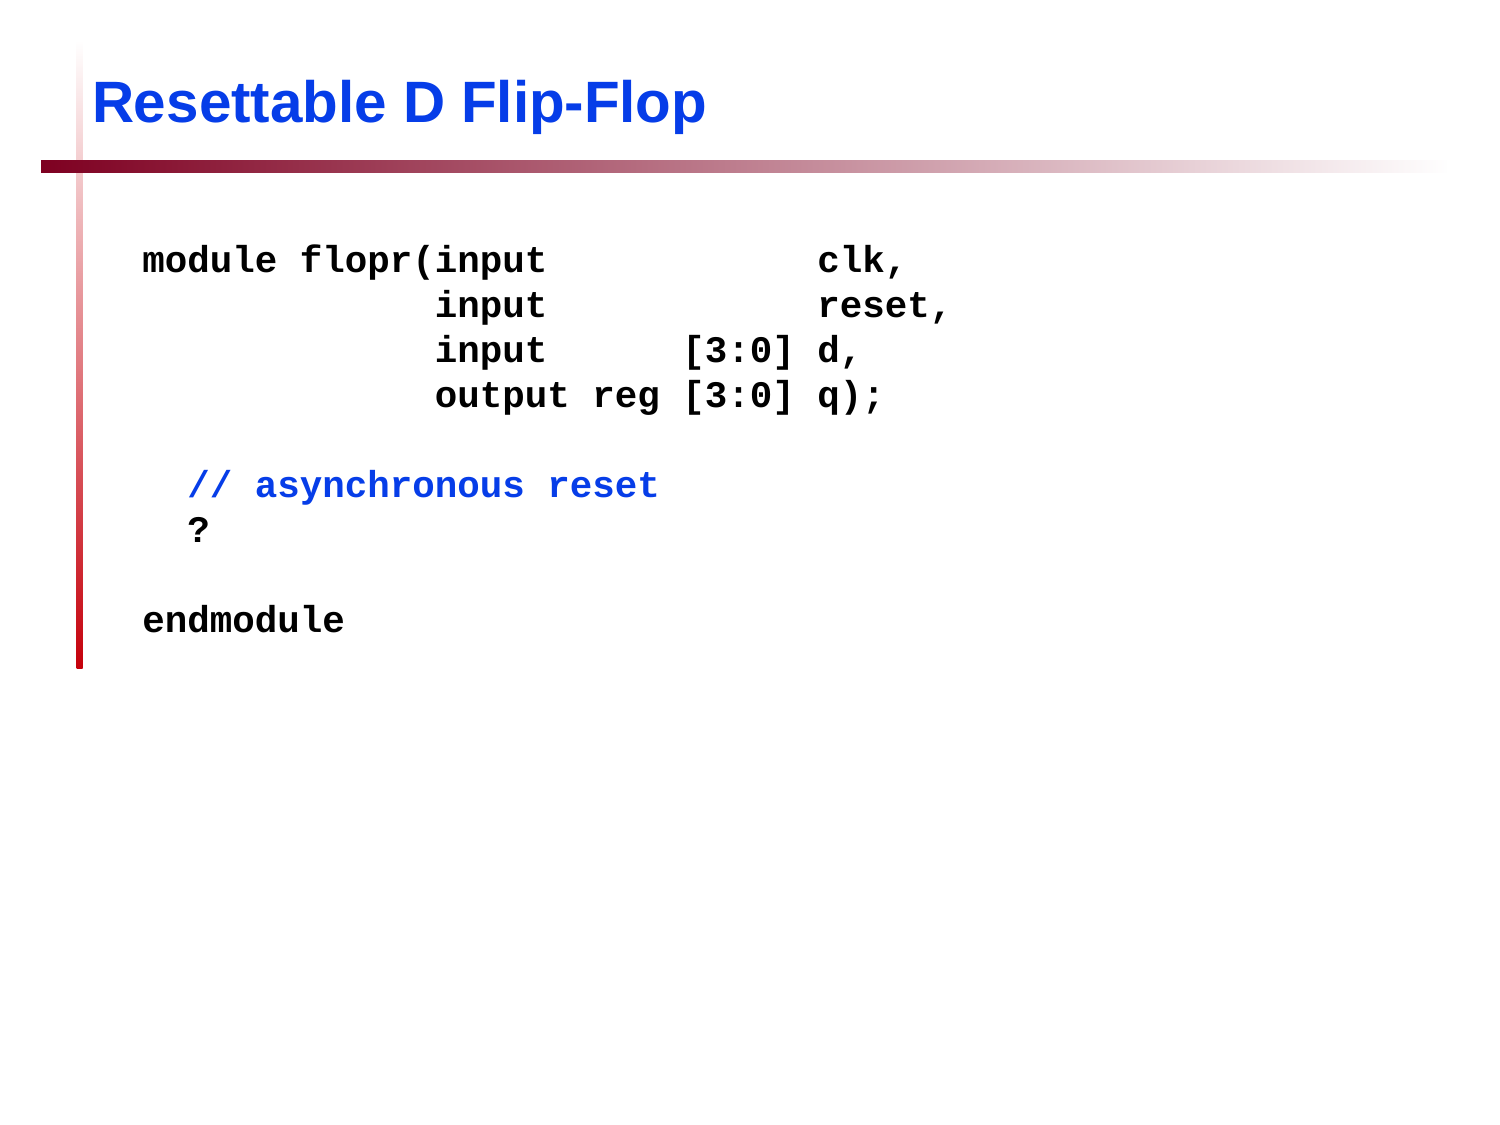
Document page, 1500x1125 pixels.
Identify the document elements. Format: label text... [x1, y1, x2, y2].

text_box module flopr(input clk, input reset, input [3:0] d, output reg [3:0] q); // asynchronous reset ? endmodule [127, 228, 1500, 693]
title Resettable D Flip-Flop [81, 69, 1357, 267]
